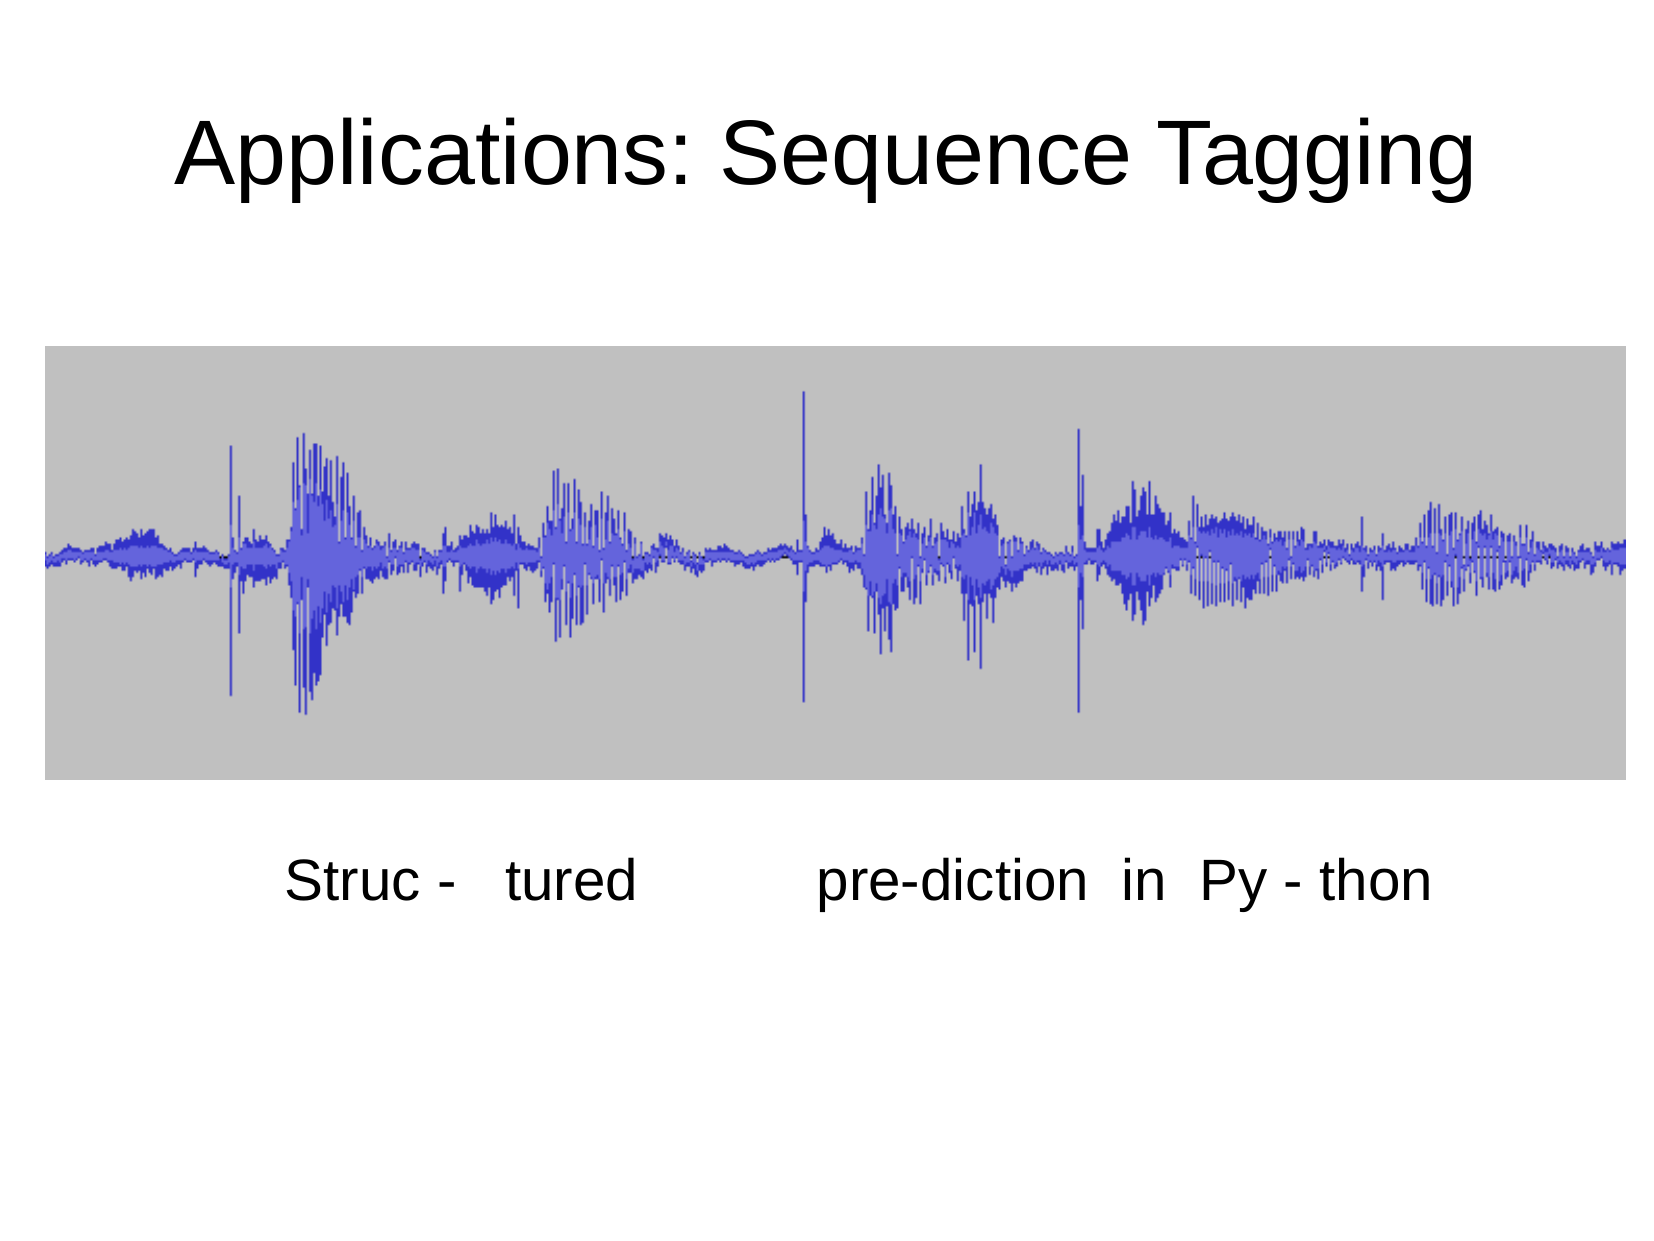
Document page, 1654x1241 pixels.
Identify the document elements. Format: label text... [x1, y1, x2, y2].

text_box Struc - tured pre-diction in Py - thon [270, 840, 1654, 986]
picture [45, 346, 1626, 781]
title Applications: Sequence Tagging [82, 49, 1571, 257]
